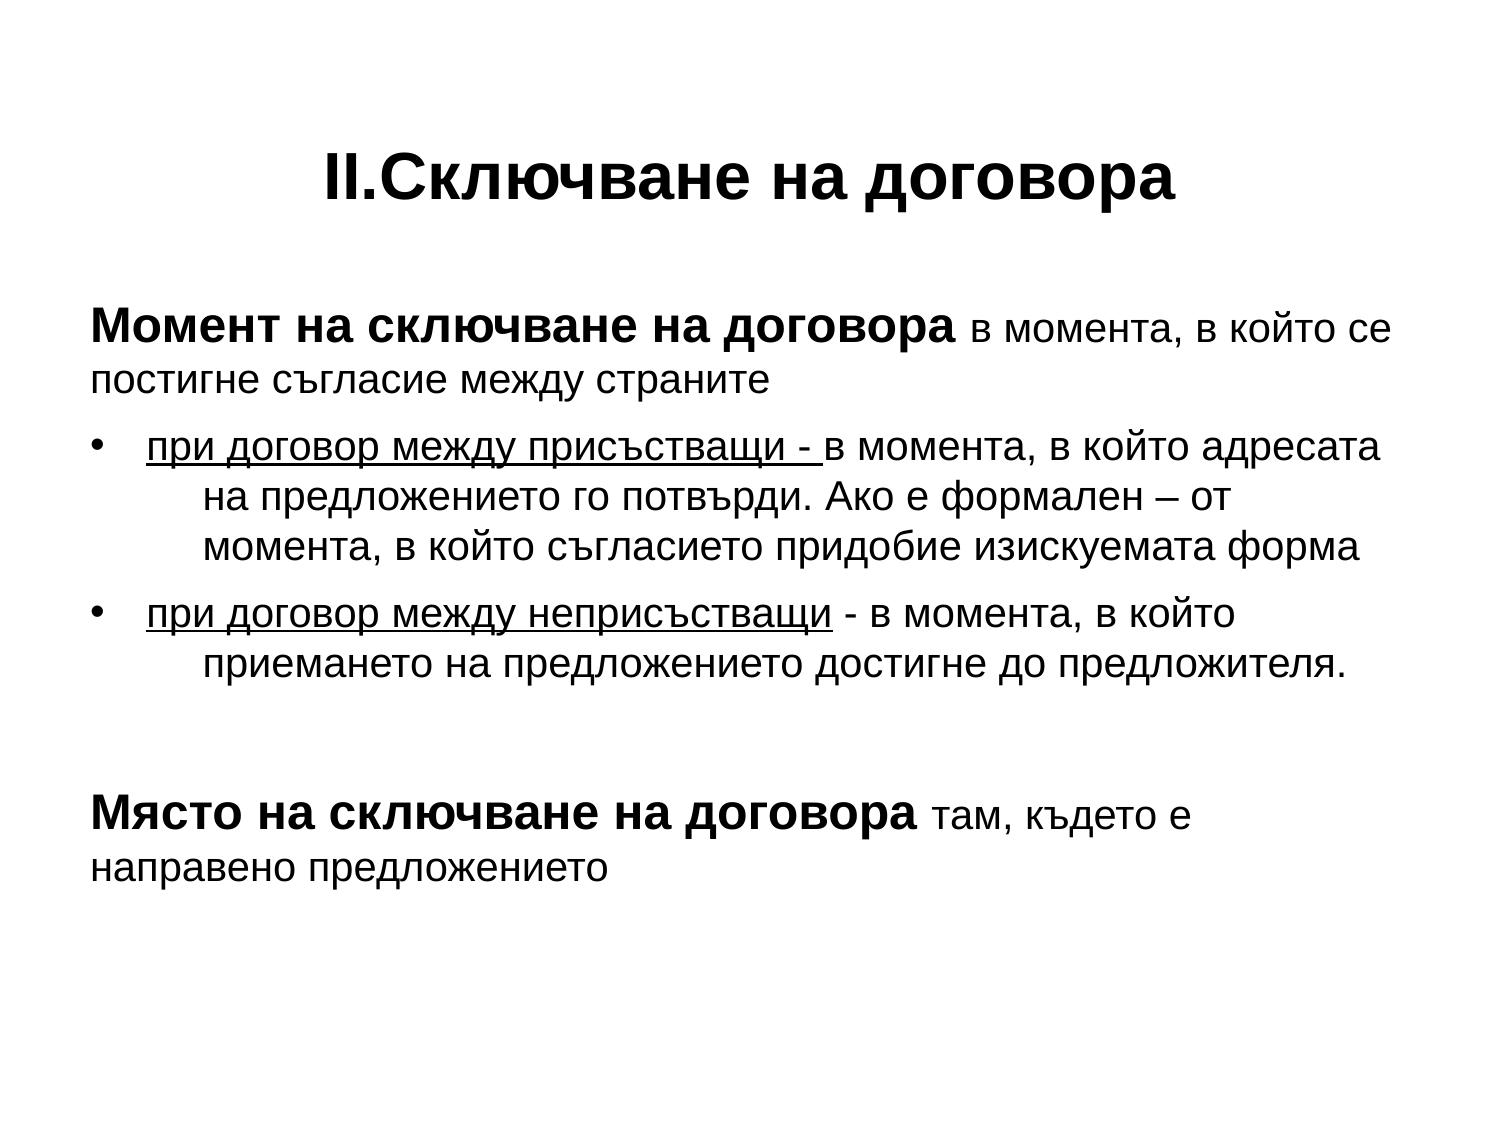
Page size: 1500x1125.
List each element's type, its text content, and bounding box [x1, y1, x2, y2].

title ІІ.Сключване на договора [75, 45, 1426, 208]
list Момент на сключване на договора в момента, в който се постигне съгласие между страните при договор между присъстващи - в момента, в който адресата на предложението го потвърди. Ако е формален – от момента, в който съгласието придобие изискуемата форма при договор между неприсъстващи - в момента, в който приемането на предложението достигне до предложителя. Място на сключване на договора там, където е направено предложението [75, 208, 1426, 1005]
